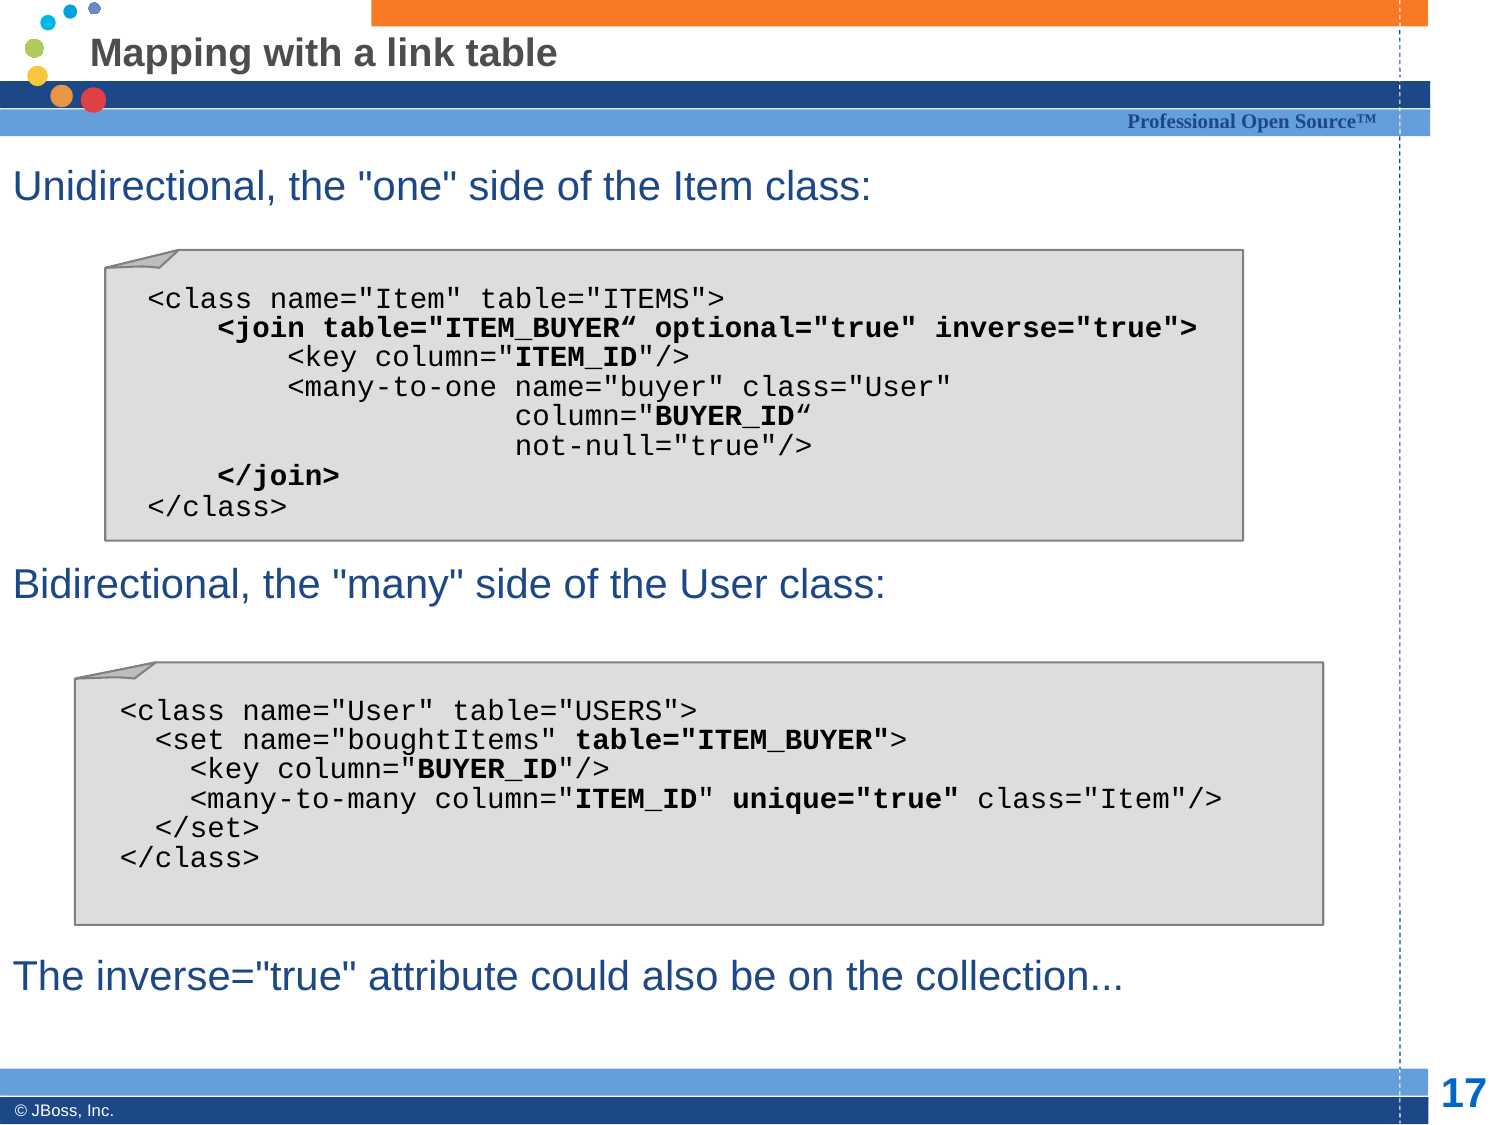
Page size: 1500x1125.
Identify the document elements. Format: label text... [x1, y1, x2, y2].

text_box [162, 249, 1244, 254]
text_box [74, 672, 1324, 925]
text_box <class name="Item" table="ITEMS"> <join table="ITEM_BUYER“ optional="true" inverse="true"> <key column="ITEM_ID"/> <many-to-one name="buyer" class="User" column="BUYER_ID“ not-null="true"/> </join> </class> [132, 254, 1256, 531]
text_box [105, 261, 1244, 541]
text_box [137, 662, 1324, 666]
title Mapping with a link table [75, 20, 1351, 84]
list Unidirectional, the "one" side of the Item class: Bidirectional, the "many" side of the User class: The inverse="true" attribute could also be on the collection... [12, 162, 1388, 1063]
text_box <class name="User" table="USERS"> <set name="boughtItems" table="ITEM_BUYER"> <key column="BUYER_ID"/> <many-to-many column="ITEM_ID" unique="true" class="Item"/> </set> </class> [105, 666, 1338, 881]
